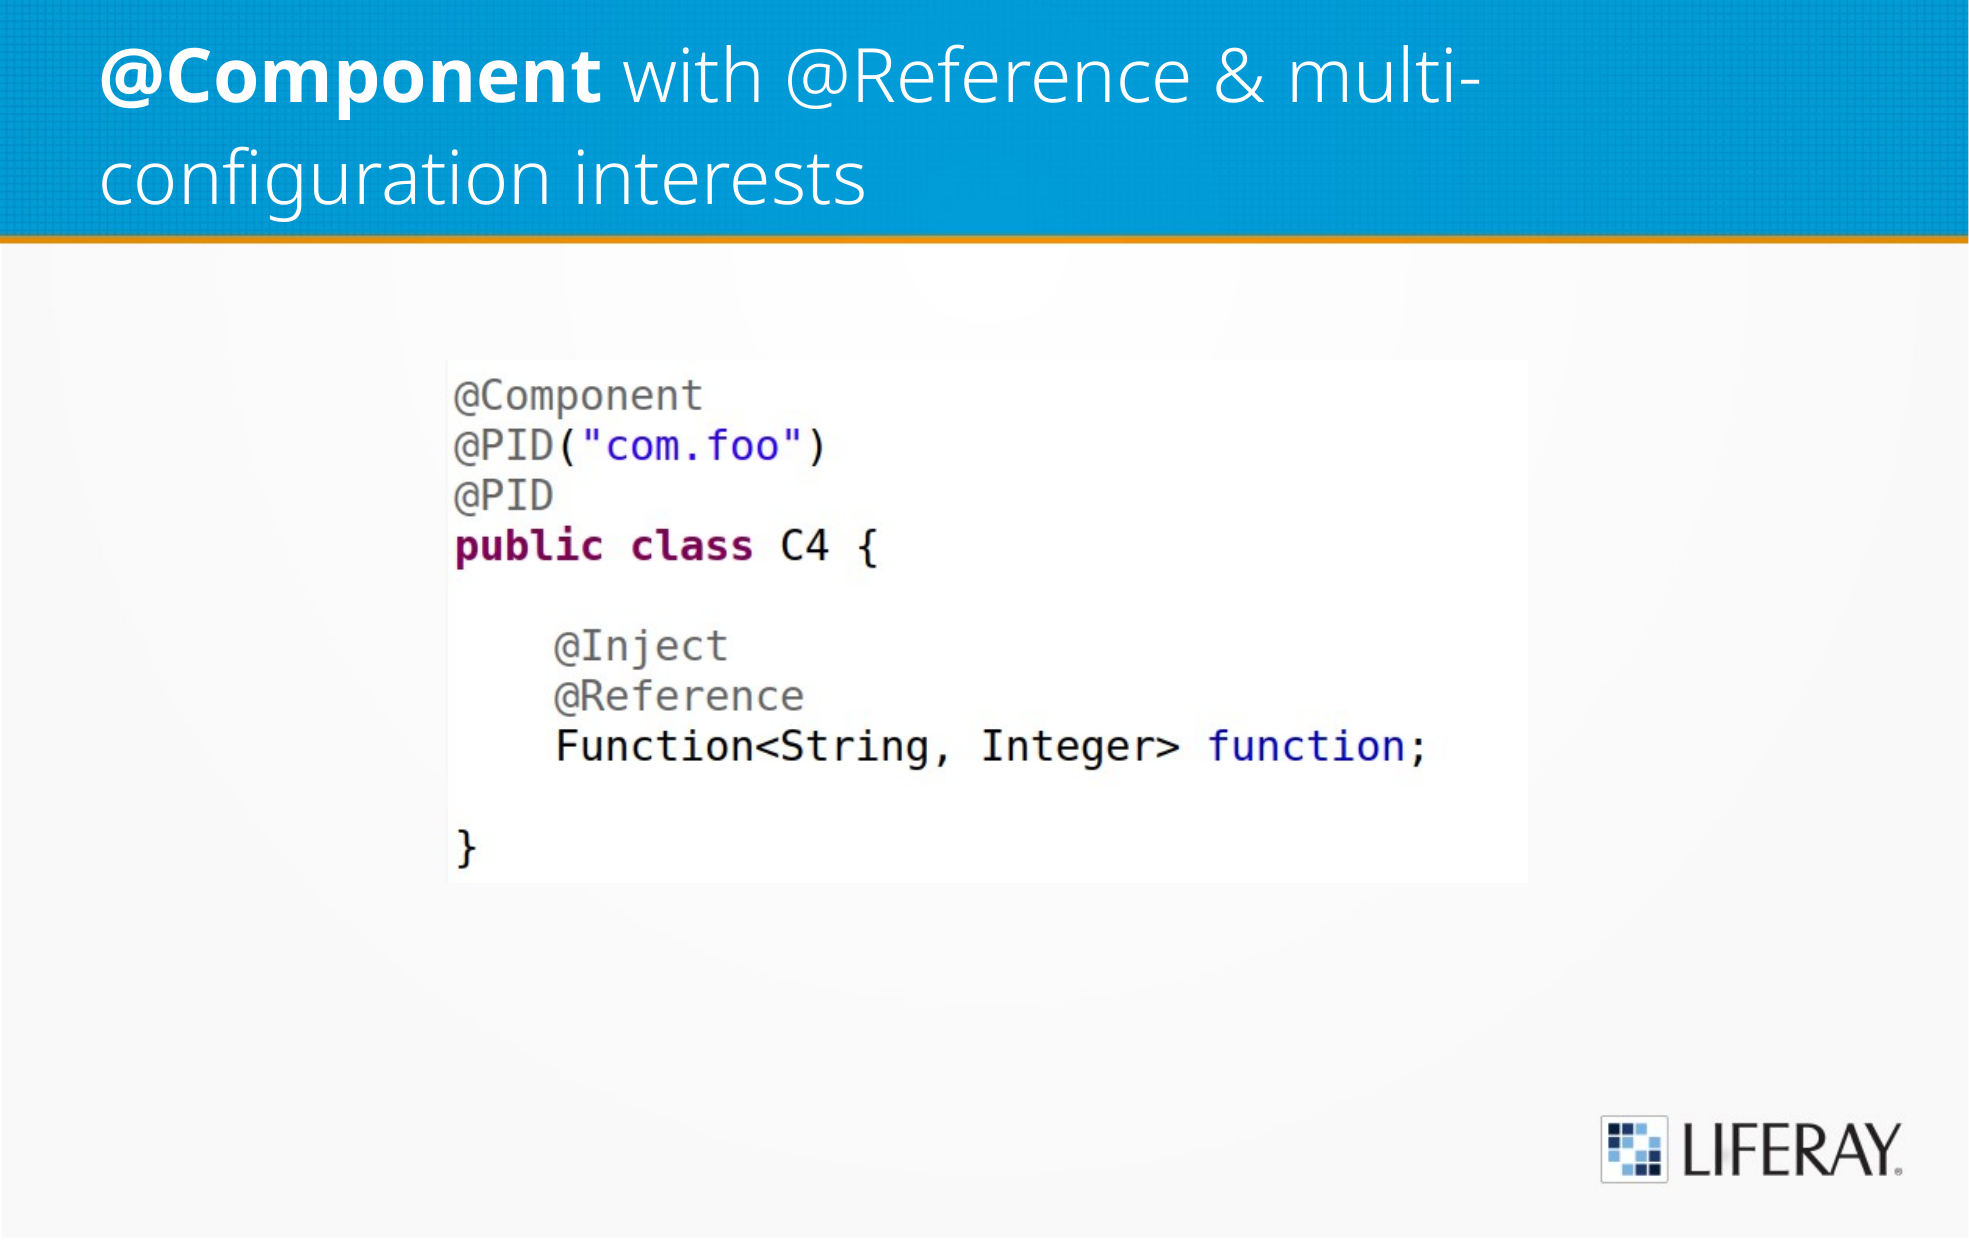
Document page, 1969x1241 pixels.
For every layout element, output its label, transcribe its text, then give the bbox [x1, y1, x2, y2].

picture [0, 233, 1969, 1241]
title @Component with @Reference & multi-configuration interests [98, 19, 1870, 227]
